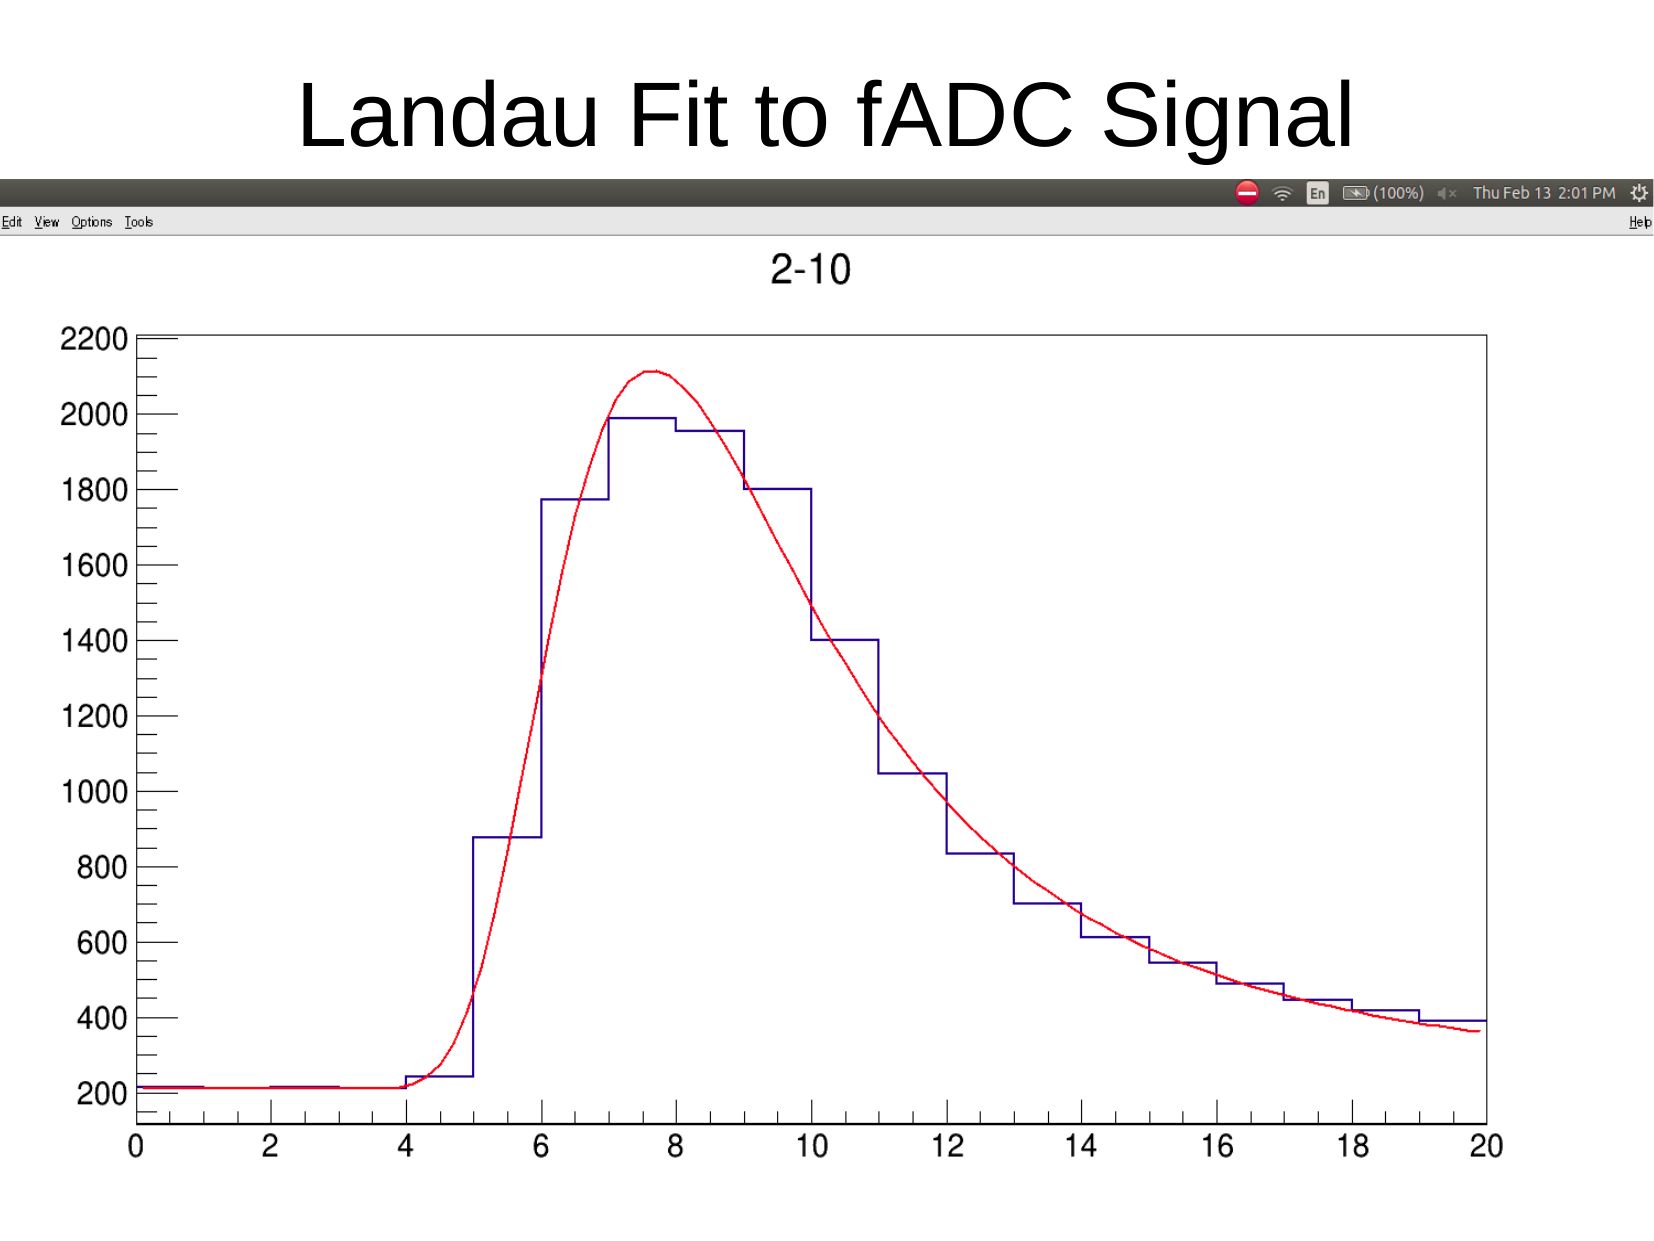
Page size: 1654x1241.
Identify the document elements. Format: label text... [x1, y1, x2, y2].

title Landau Fit to fADC Signal [82, 49, 1571, 179]
picture [0, 179, 1654, 1224]
